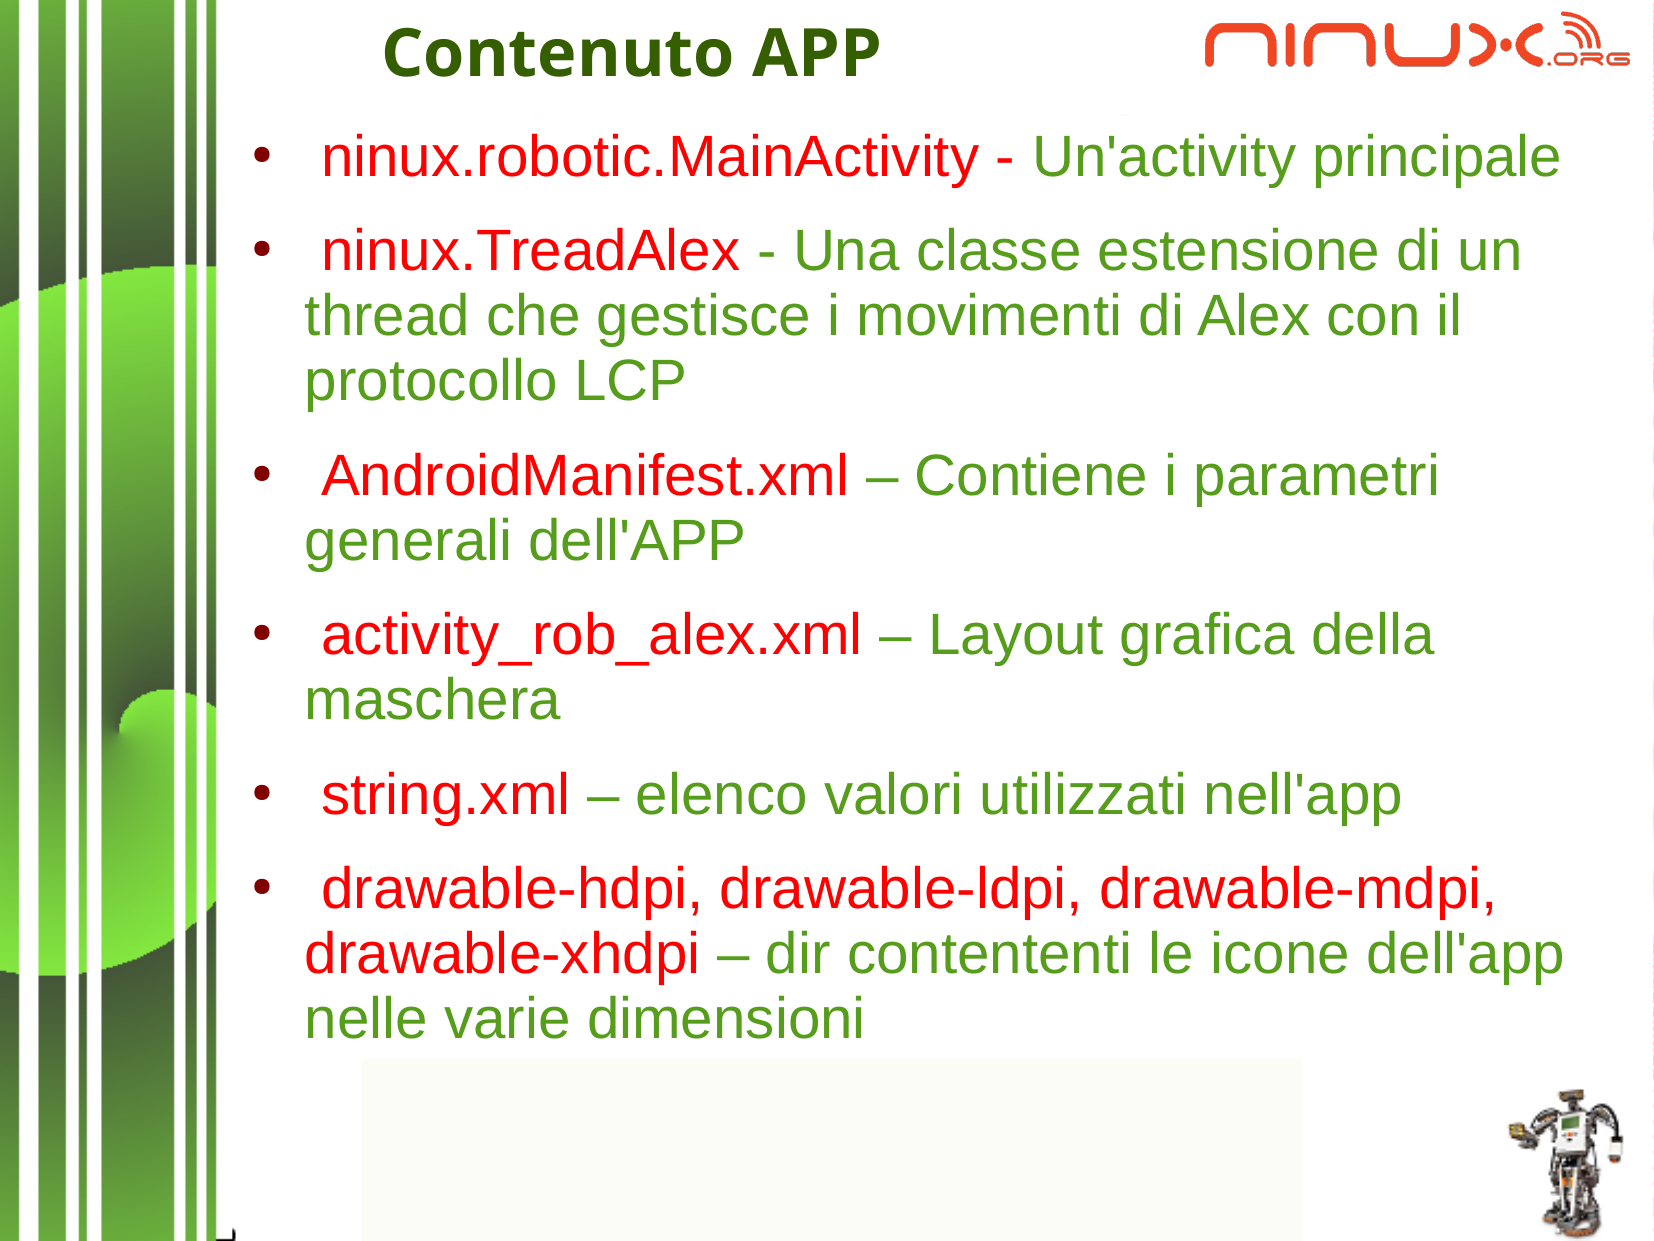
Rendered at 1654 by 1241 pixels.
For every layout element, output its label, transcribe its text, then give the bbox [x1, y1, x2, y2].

text_box ninux.robotic.MainActivity - Un'activity principale ninux.TreadAlex - Una classe estensione di un thread che gestisce i movimenti di Alex con il protocollo LCP AndroidManifest.xml – Contiene i parametri generali dell'APP activity_rob_alex.xml – Layout grafica della maschera string.xml – elenco valori utilizzati nell'app drawable-hdpi, drawable-ldpi, drawable-mdpi, drawable-xhdpi – dir contententi le icone dell'app nelle varie dimensioni [219, 115, 1649, 1056]
title Contenuto APP [188, 11, 1075, 89]
picture [0, 0, 1654, 1241]
